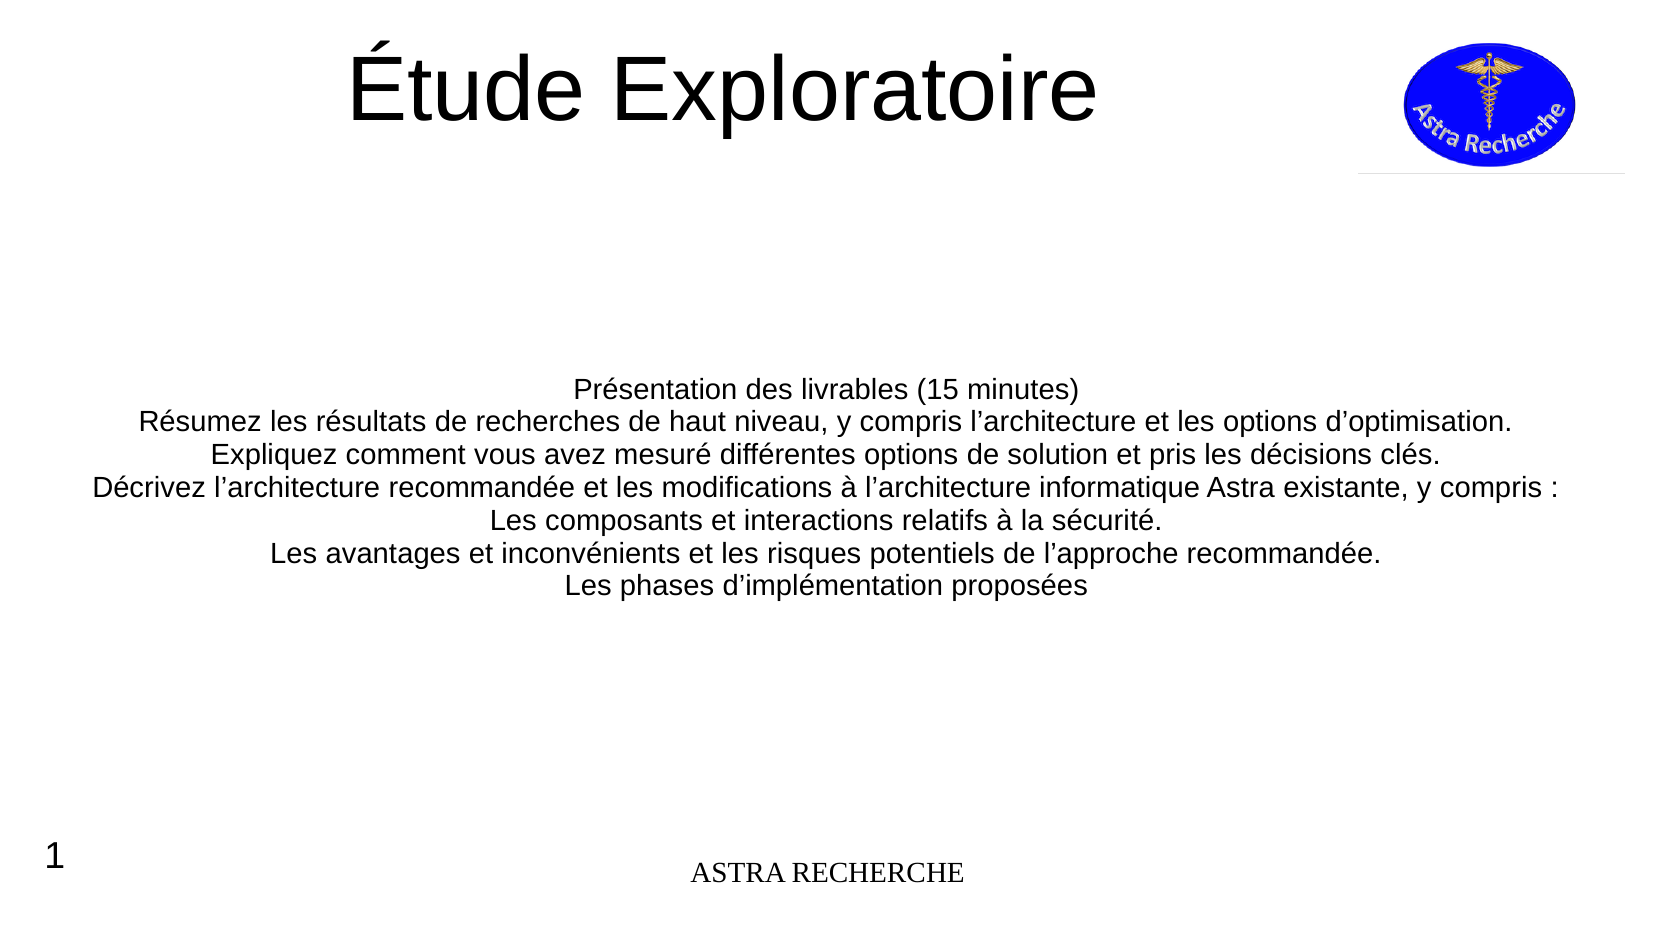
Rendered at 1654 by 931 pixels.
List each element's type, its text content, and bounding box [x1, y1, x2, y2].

text_box <numéro> [29, 826, 237, 897]
picture [1358, 29, 1625, 178]
subtitle Présentation des livrables (15 minutes) Résumez les résultats de recherches de haut niveau, y compris l’architecture et les options d’optimisation. Expliquez comment vous avez mesuré différentes options de solution et pris les décisions clés. Décrivez l’architecture recommandée et les modifications à l’architecture informatique Astra existante, y compris : Les composants et interactions relatifs à la sécurité. Les avantages et inconvénients et les risques potentiels de l’approche recommandée. Les phases d’implémentation proposées [82, 217, 1571, 758]
title Étude Exploratoire [59, 29, 1388, 148]
